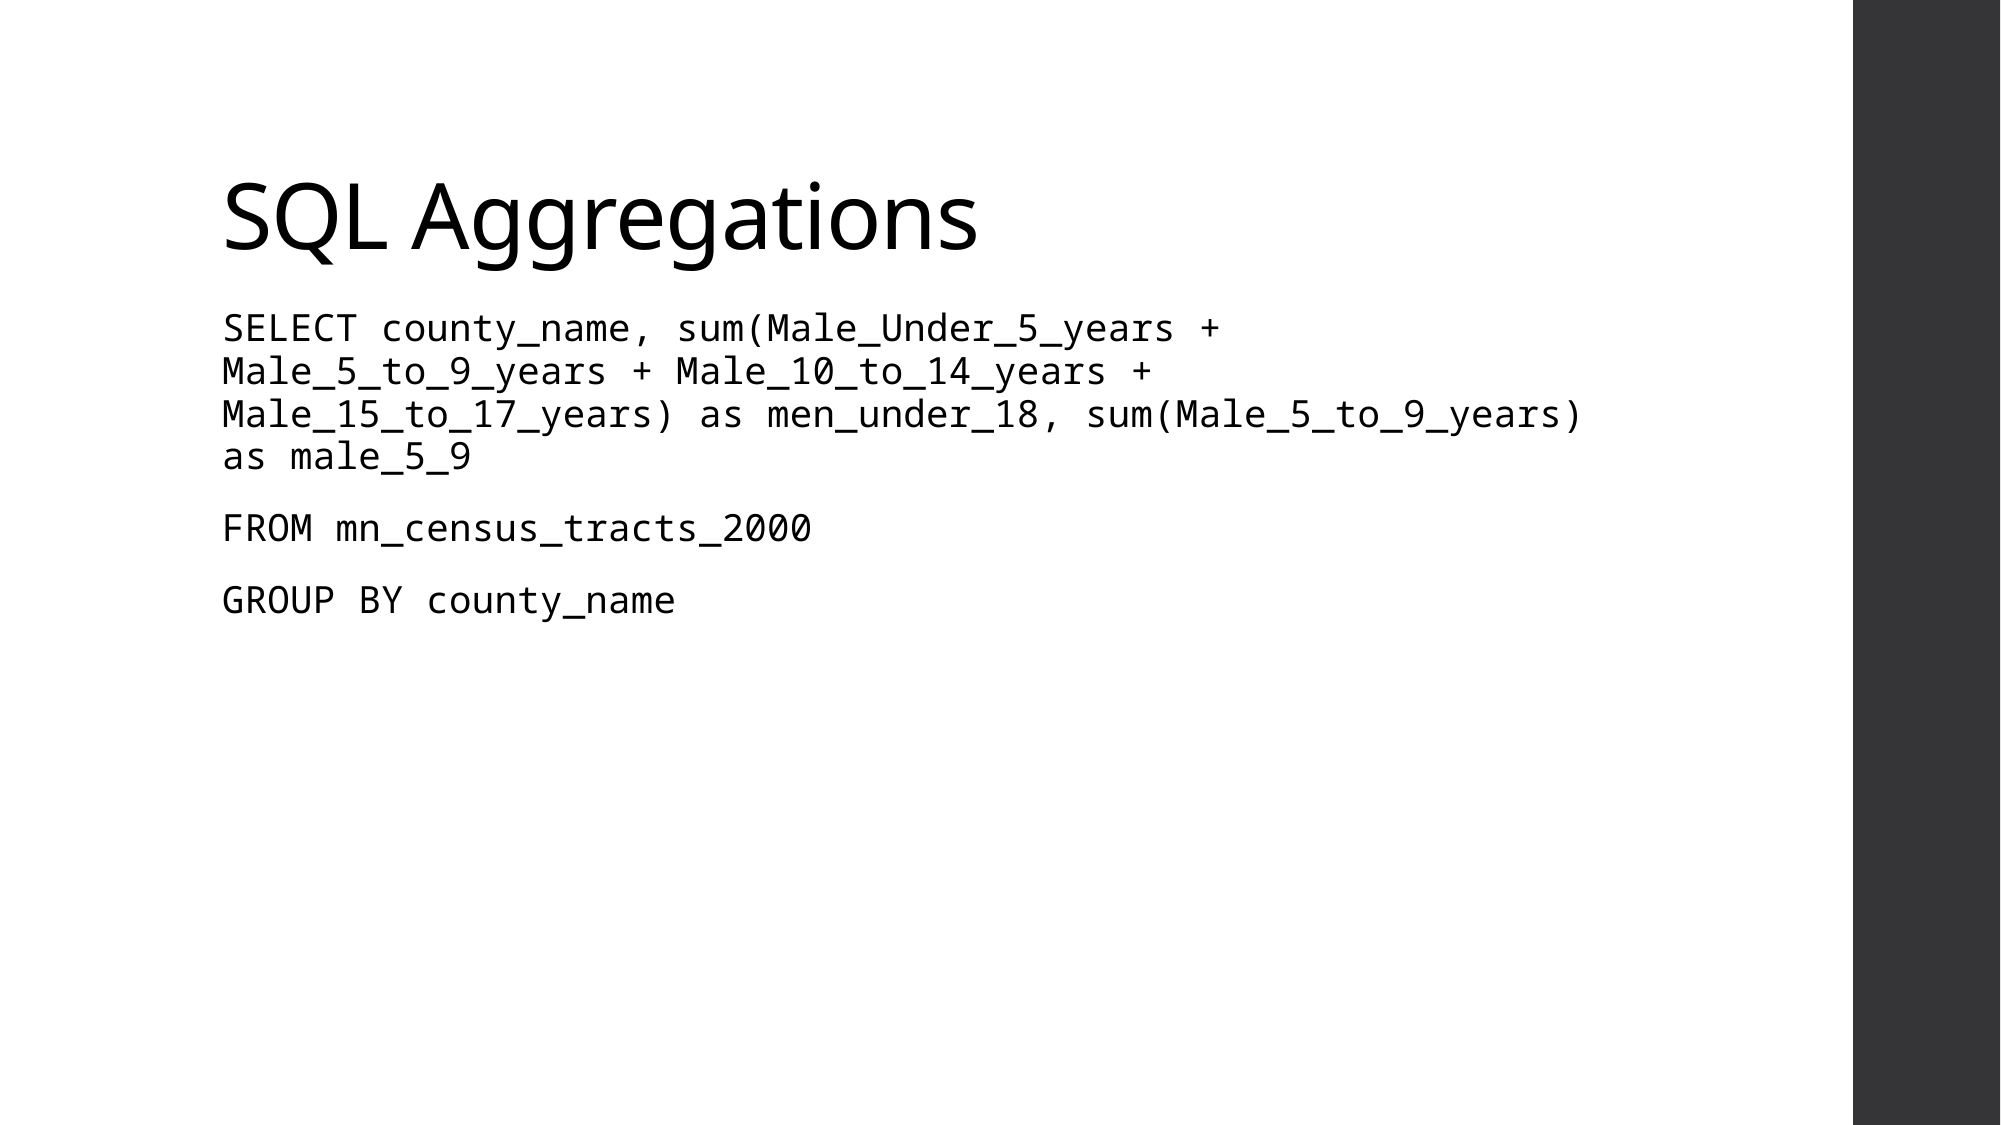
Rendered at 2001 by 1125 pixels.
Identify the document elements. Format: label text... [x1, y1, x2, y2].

title SQL Aggregations [206, 60, 1797, 278]
list SELECT county_name, sum(Male_Under_5_years + Male_5_to_9_years + Male_10_to_14_years + Male_15_to_17_years) as men_under_18, sum(Male_5_to_9_years) as male_5_9 FROM mn_census_tracts_2000 GROUP BY county_name [206, 299, 1617, 1014]
